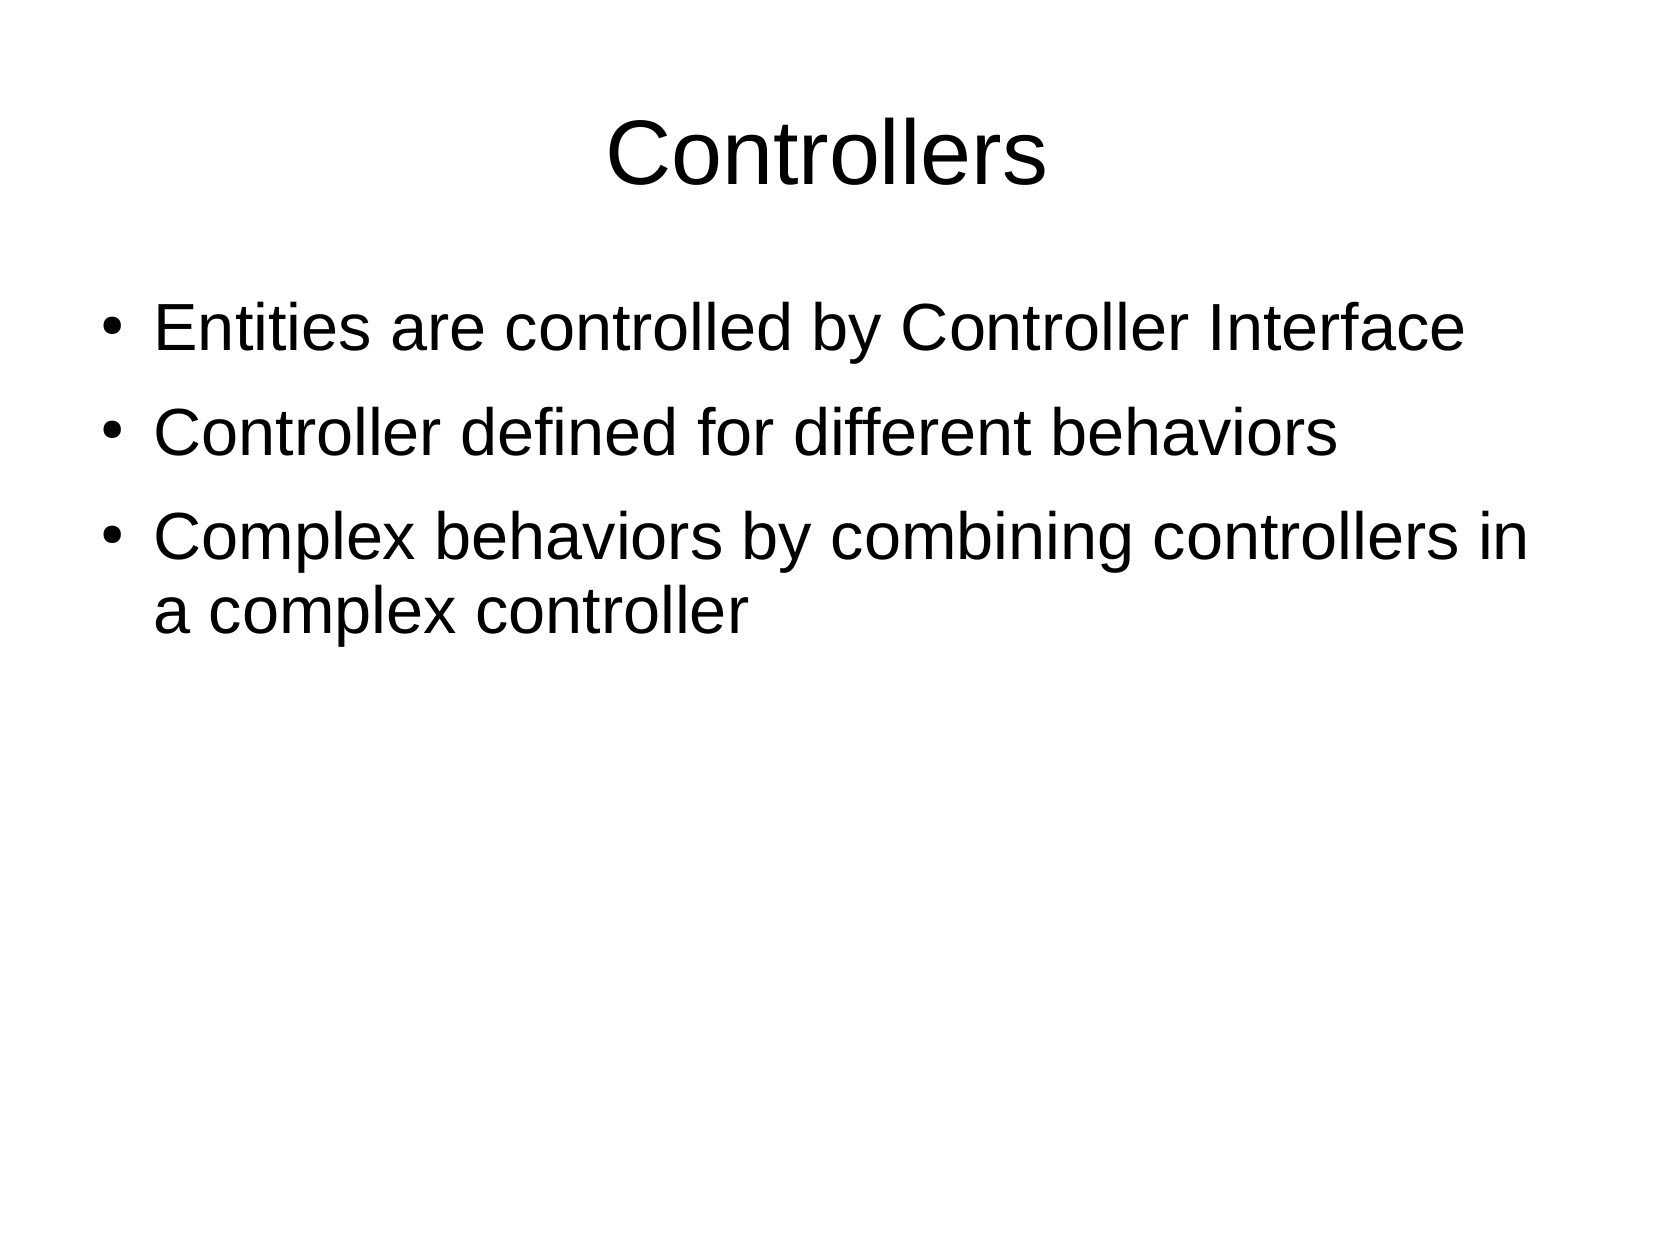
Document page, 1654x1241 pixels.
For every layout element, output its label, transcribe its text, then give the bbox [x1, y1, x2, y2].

list Entities are controlled by Controller Interface Controller defined for different behaviors Complex behaviors by combining controllers in a complex controller [82, 290, 1571, 1010]
title Controllers [82, 49, 1571, 257]
